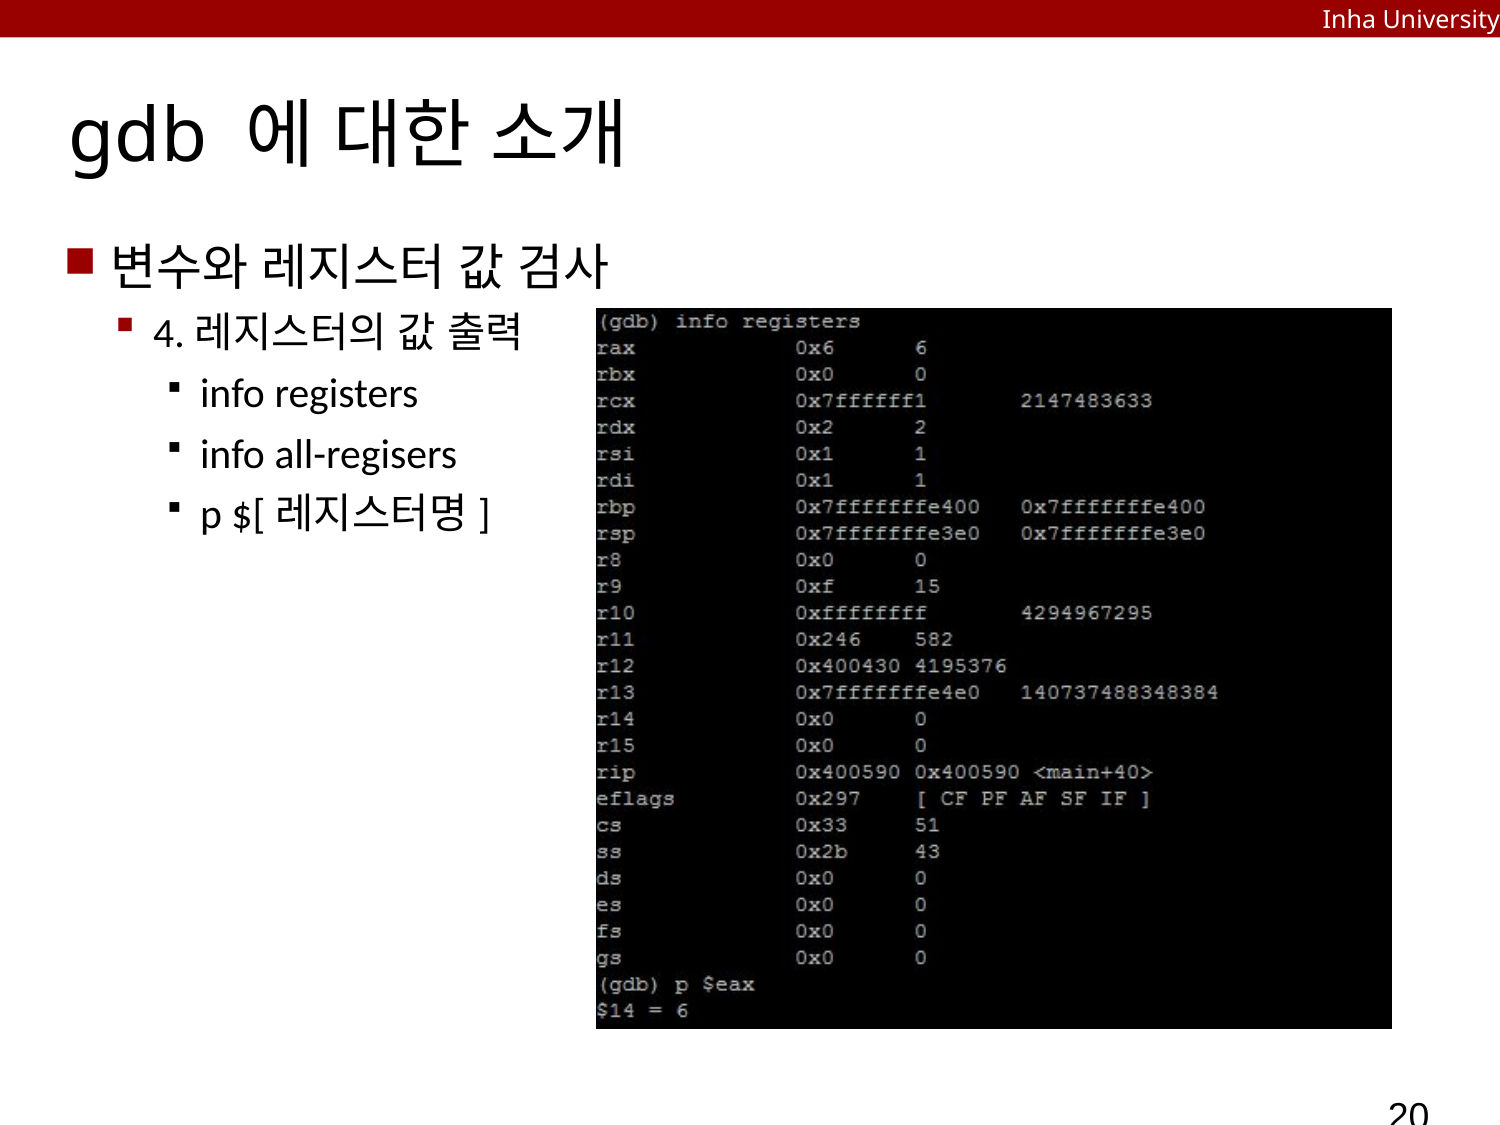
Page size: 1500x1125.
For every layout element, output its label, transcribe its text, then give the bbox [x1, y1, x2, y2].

text_box [0, 0, 1500, 38]
list 변수와 레지스터 값 검사 4.레지스터의 값 출력 info registers info all-regisers p $[레지스터명] [62, 229, 1438, 1050]
picture [596, 308, 1392, 1030]
text_box Inha University [1322, 3, 1500, 33]
title gdb 에 대한 소개 [62, 41, 1438, 221]
